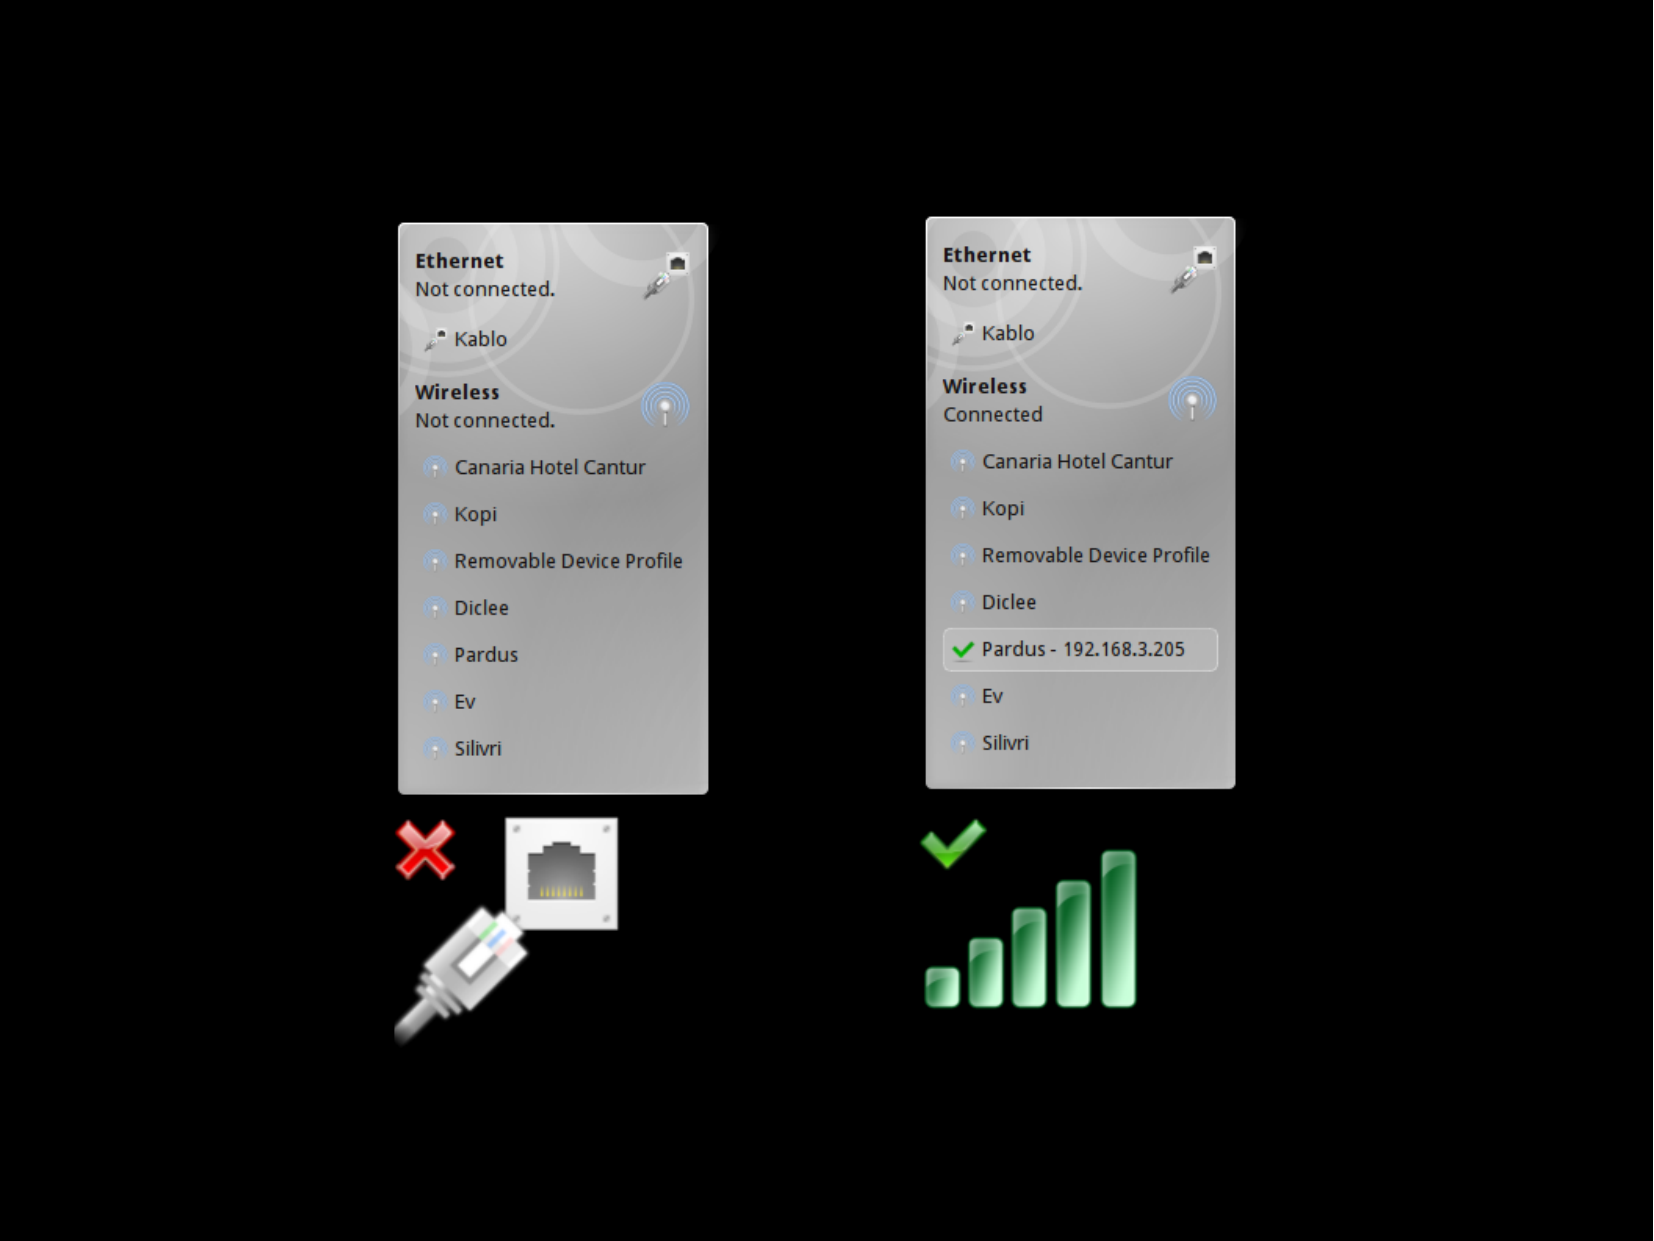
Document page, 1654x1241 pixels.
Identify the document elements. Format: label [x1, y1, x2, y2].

picture [840, 170, 1278, 1041]
picture [394, 137, 787, 1085]
